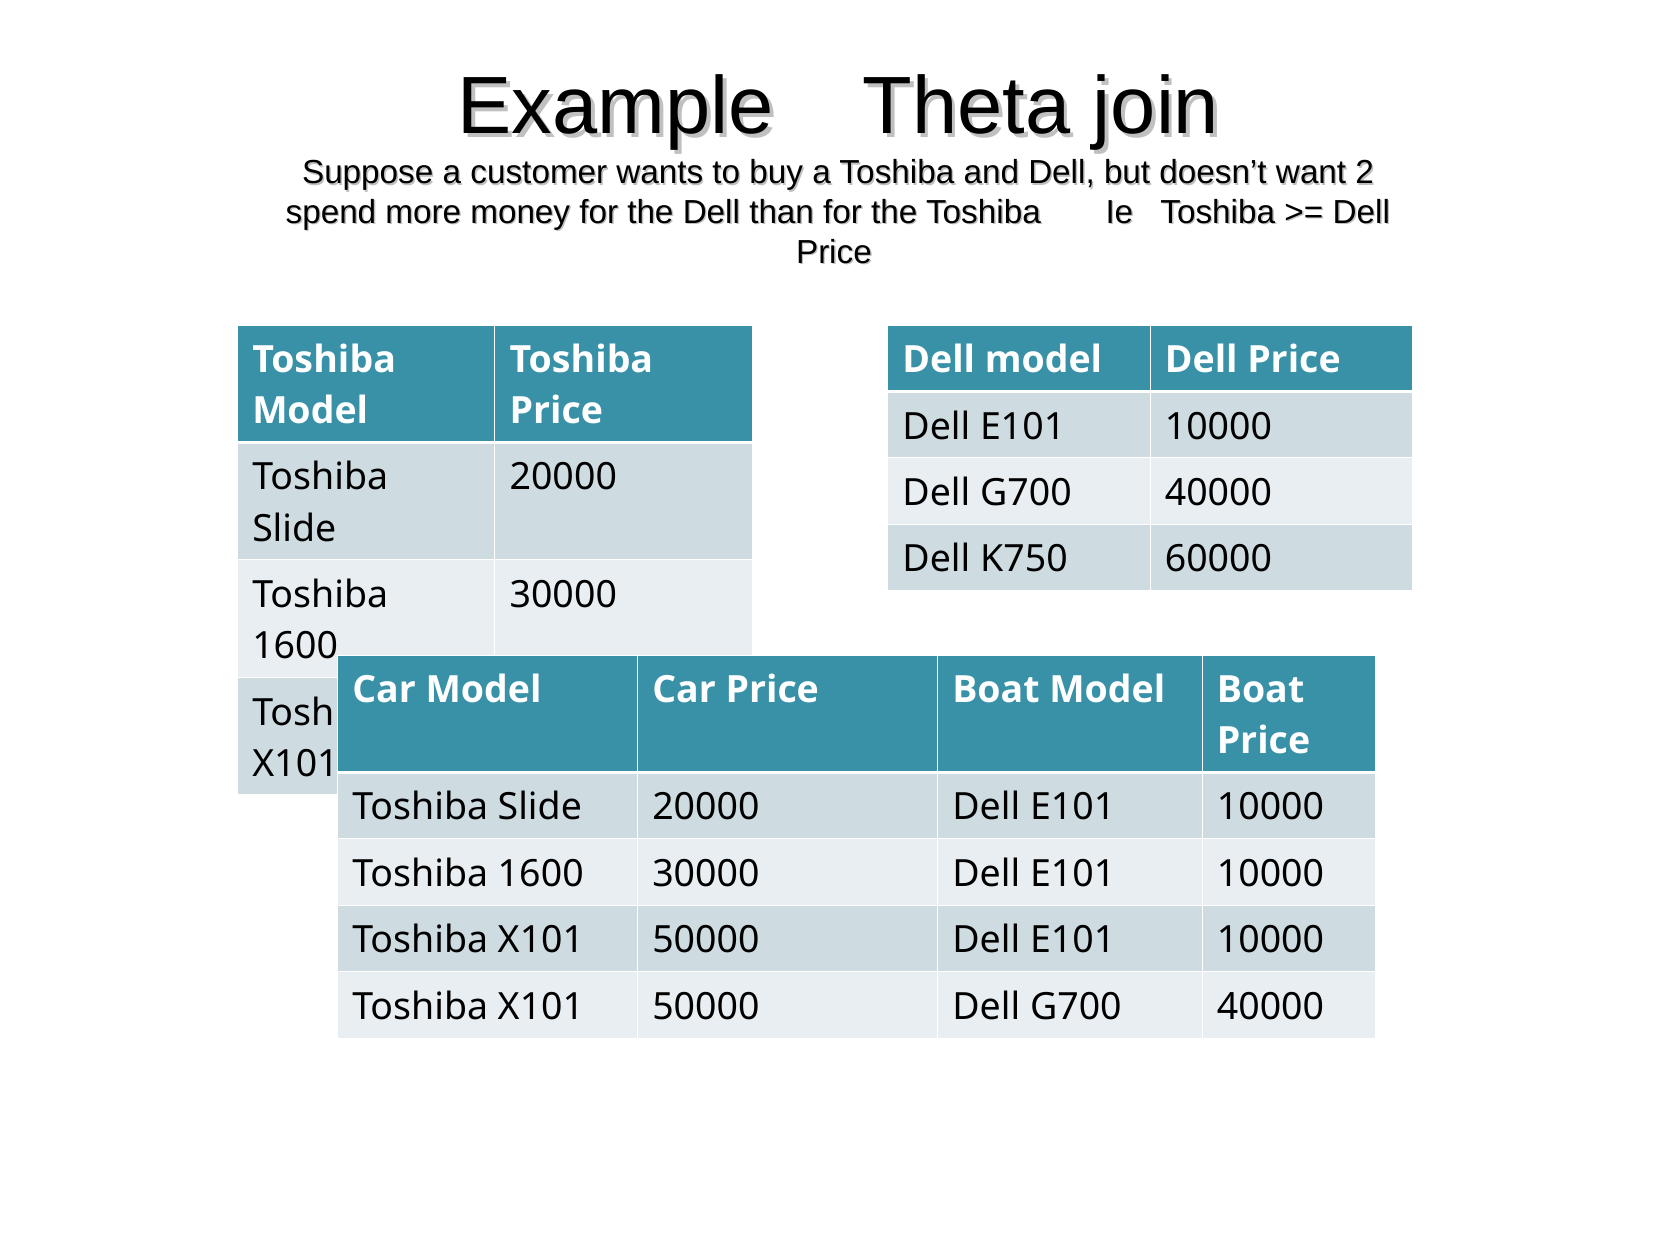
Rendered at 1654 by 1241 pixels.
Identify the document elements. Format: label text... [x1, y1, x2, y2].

table_header Dell Price [1151, 326, 1412, 390]
table_cell 20000 [495, 444, 752, 559]
table_cell Toshiba X101 [338, 906, 637, 971]
table_cell 40000 [1151, 458, 1412, 524]
table_header Car Model [338, 656, 637, 771]
table_cell Dell G700 [938, 972, 1202, 1038]
table_cell 50000 [638, 972, 937, 1038]
table_cell 10000 [1151, 393, 1412, 457]
table_header Boat Price [1203, 656, 1375, 771]
table_cell Toshiba Slide [238, 444, 494, 559]
table_header Car Price [638, 656, 937, 771]
table_cell 10000 [1203, 906, 1375, 971]
table_cell Dell G700 [888, 458, 1150, 524]
table_cell Toshiba X101 [338, 972, 637, 1038]
table_cell Dell E101 [938, 774, 1202, 838]
table_cell 10000 [1203, 839, 1375, 905]
table_cell Toshiba X101 [238, 678, 337, 794]
table_cell Toshiba 1600 [238, 560, 494, 677]
table_cell Dell E101 [938, 839, 1202, 905]
title Example Theta join Suppose a customer wants to buy a Toshiba and Dell, but doesn’t want 2 spend more money for the Dell than for the Toshiba Ie Toshiba >= Dell Price [235, 45, 1466, 233]
table_cell Dell E101 [938, 906, 1202, 971]
table_cell 30000 [638, 839, 937, 905]
table_cell 50000 [638, 906, 937, 971]
table_cell Toshiba Slide [338, 774, 637, 838]
table_header Boat Model [938, 656, 1202, 771]
table_header Toshiba Model [238, 326, 494, 441]
table_cell 60000 [1151, 525, 1412, 590]
table_cell Dell K750 [888, 525, 1150, 590]
table_cell Dell E101 [888, 393, 1150, 457]
table_cell 10000 [1203, 774, 1375, 838]
table_cell Toshiba 1600 [338, 839, 637, 905]
table_cell 40000 [1203, 972, 1375, 1038]
table_header Dell model [888, 326, 1150, 390]
table_cell 20000 [638, 774, 937, 838]
table_header Toshiba Price [495, 326, 752, 441]
table_cell 30000 [495, 560, 752, 655]
